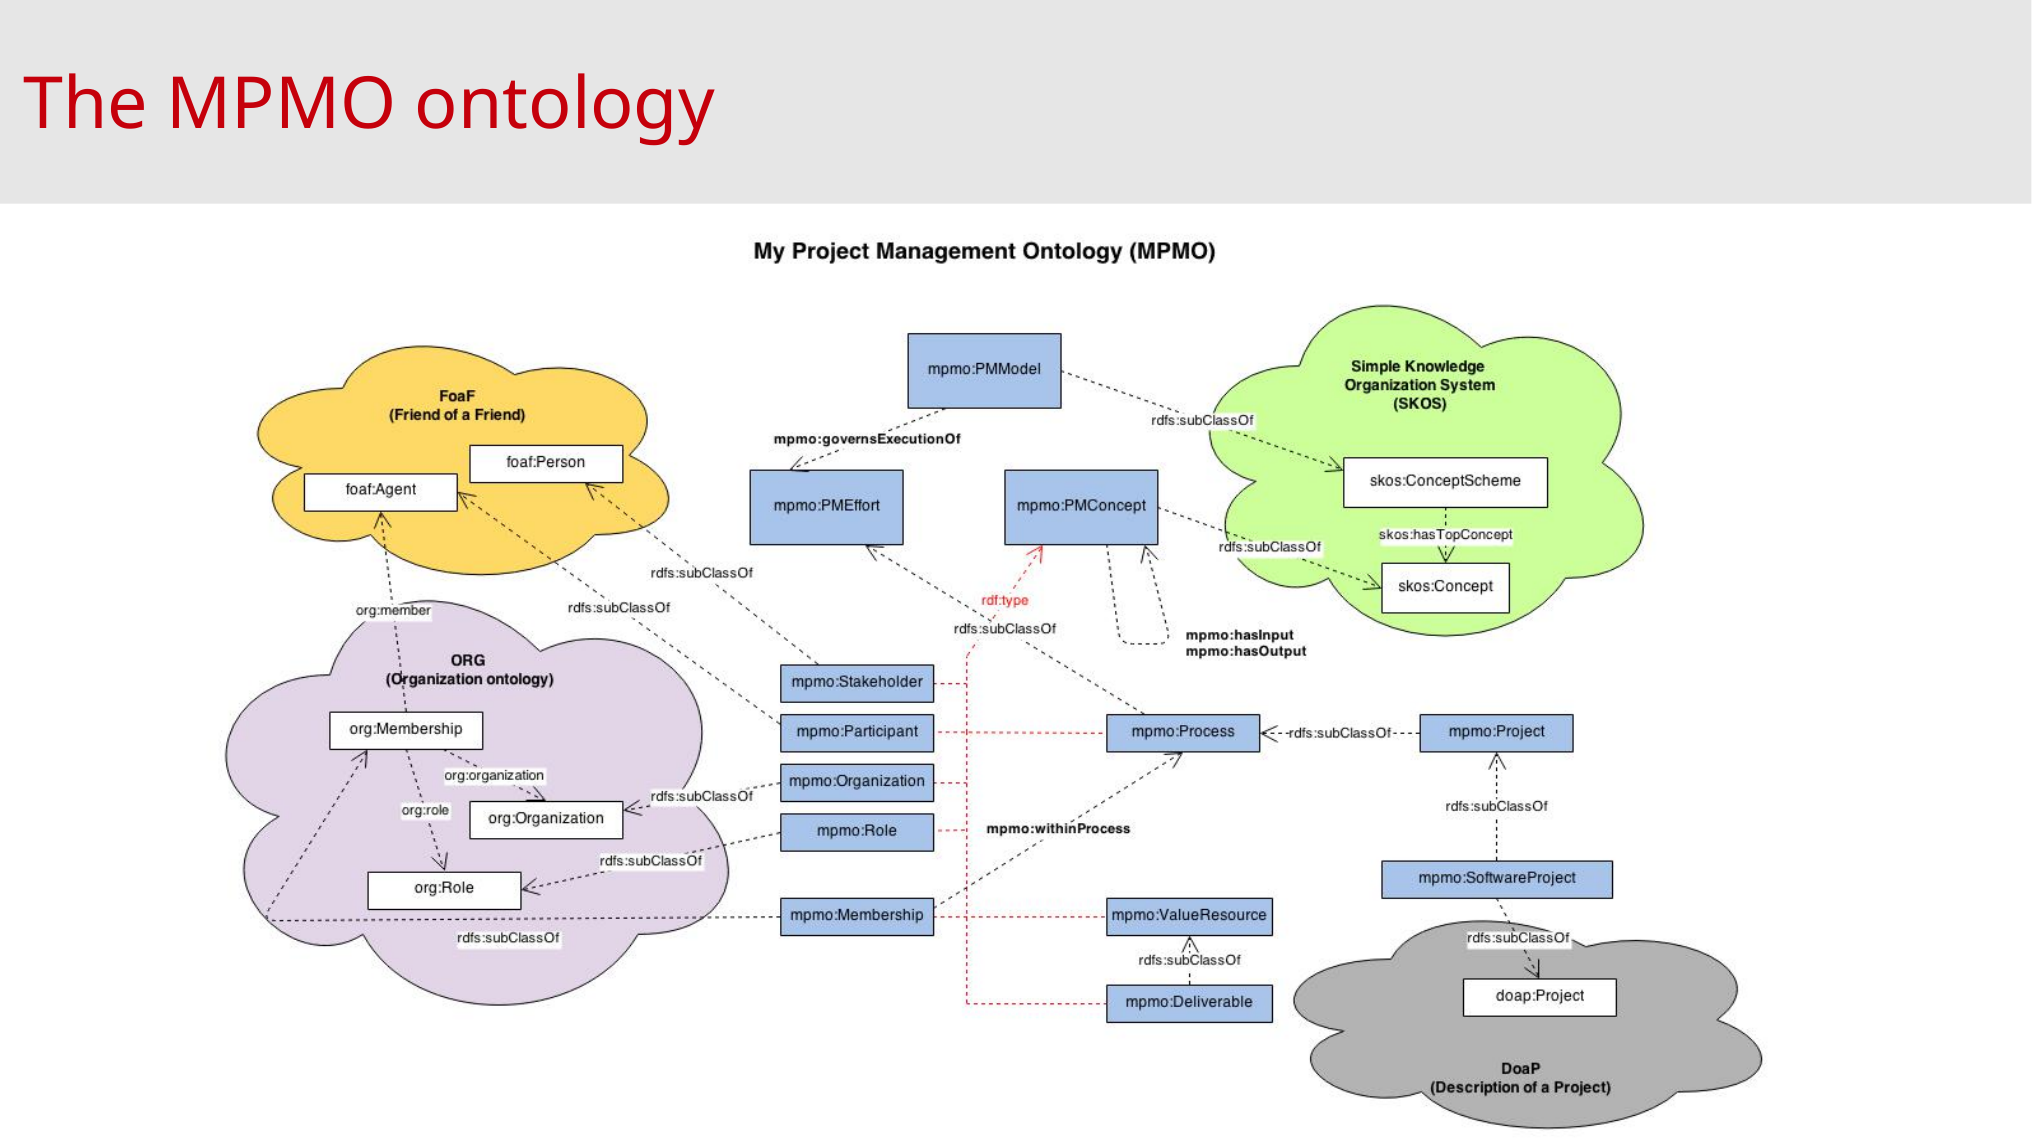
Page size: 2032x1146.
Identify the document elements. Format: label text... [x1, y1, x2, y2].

picture [188, 224, 1784, 1146]
title The MPMO ontology [0, 0, 2032, 204]
